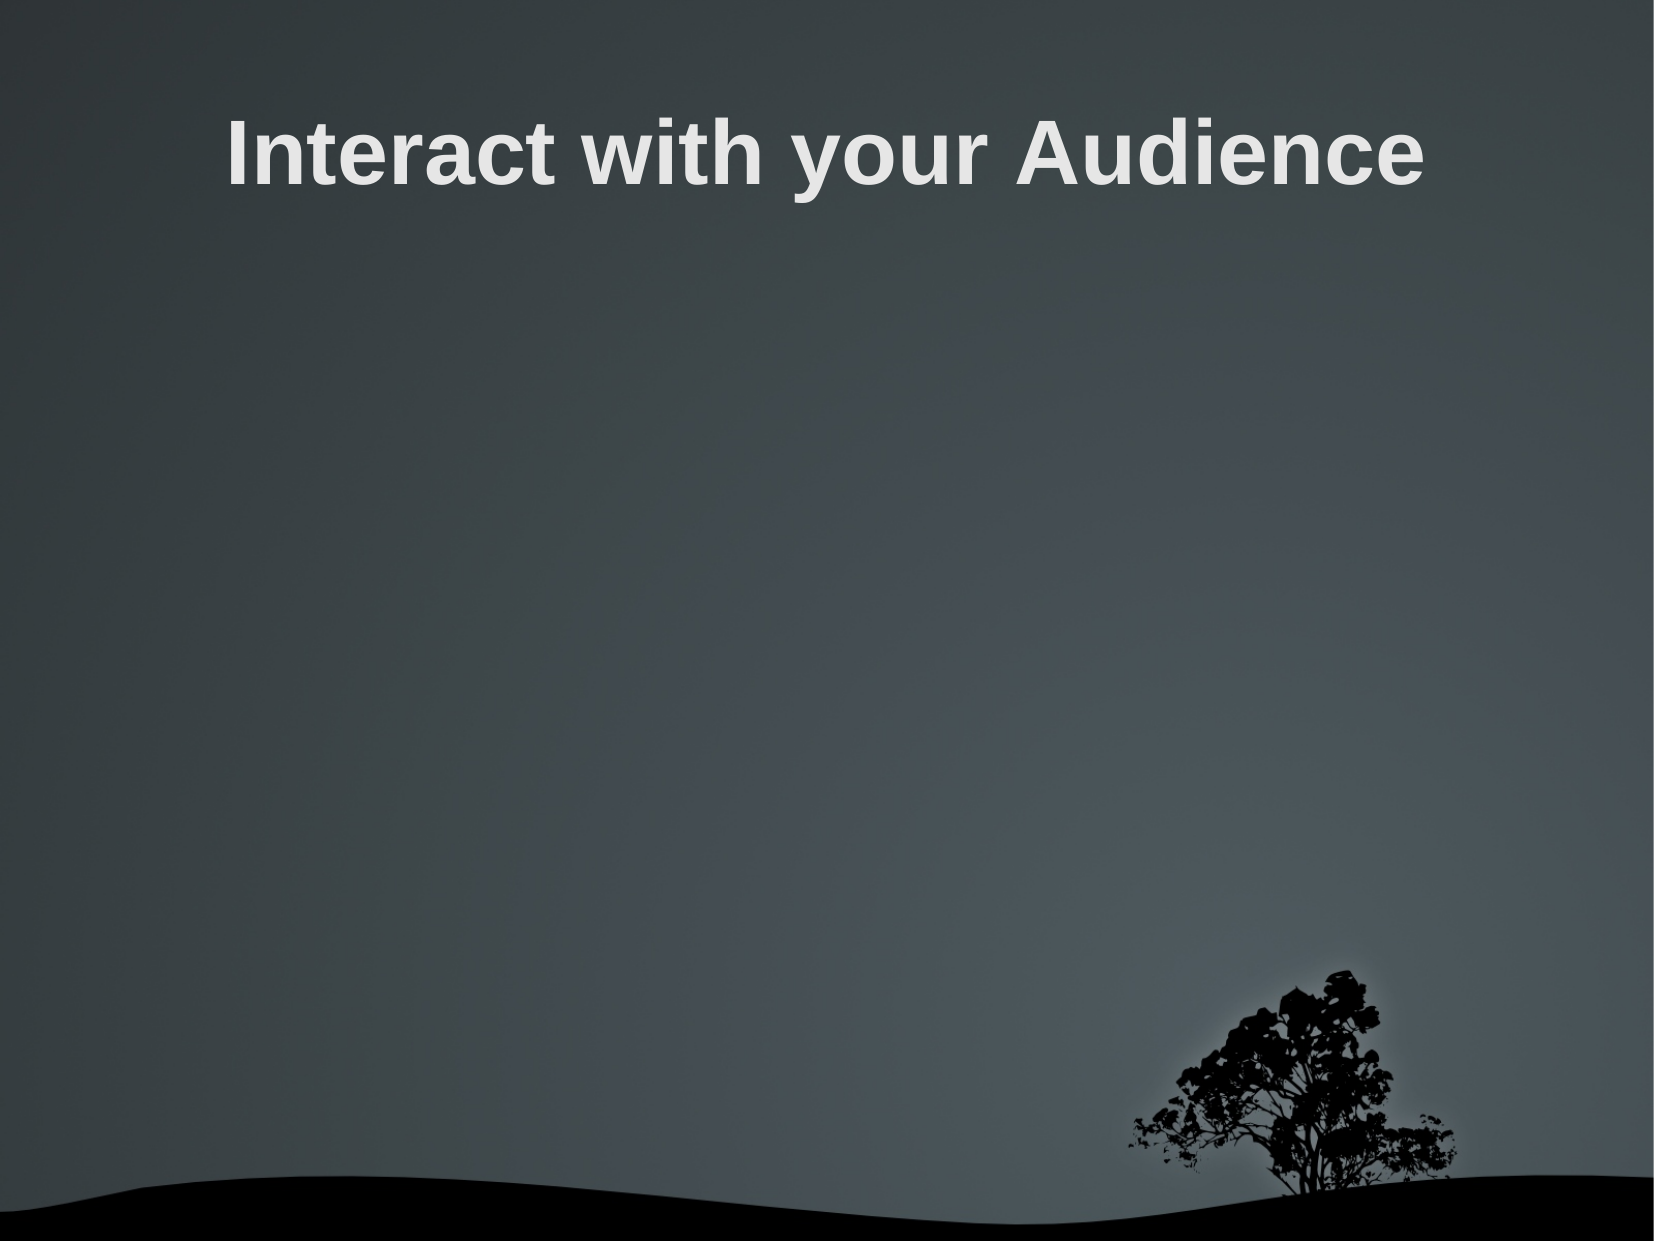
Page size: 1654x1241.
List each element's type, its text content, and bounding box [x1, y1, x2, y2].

picture [0, 0, 1654, 1241]
title Interact with your Audience [82, 49, 1571, 257]
